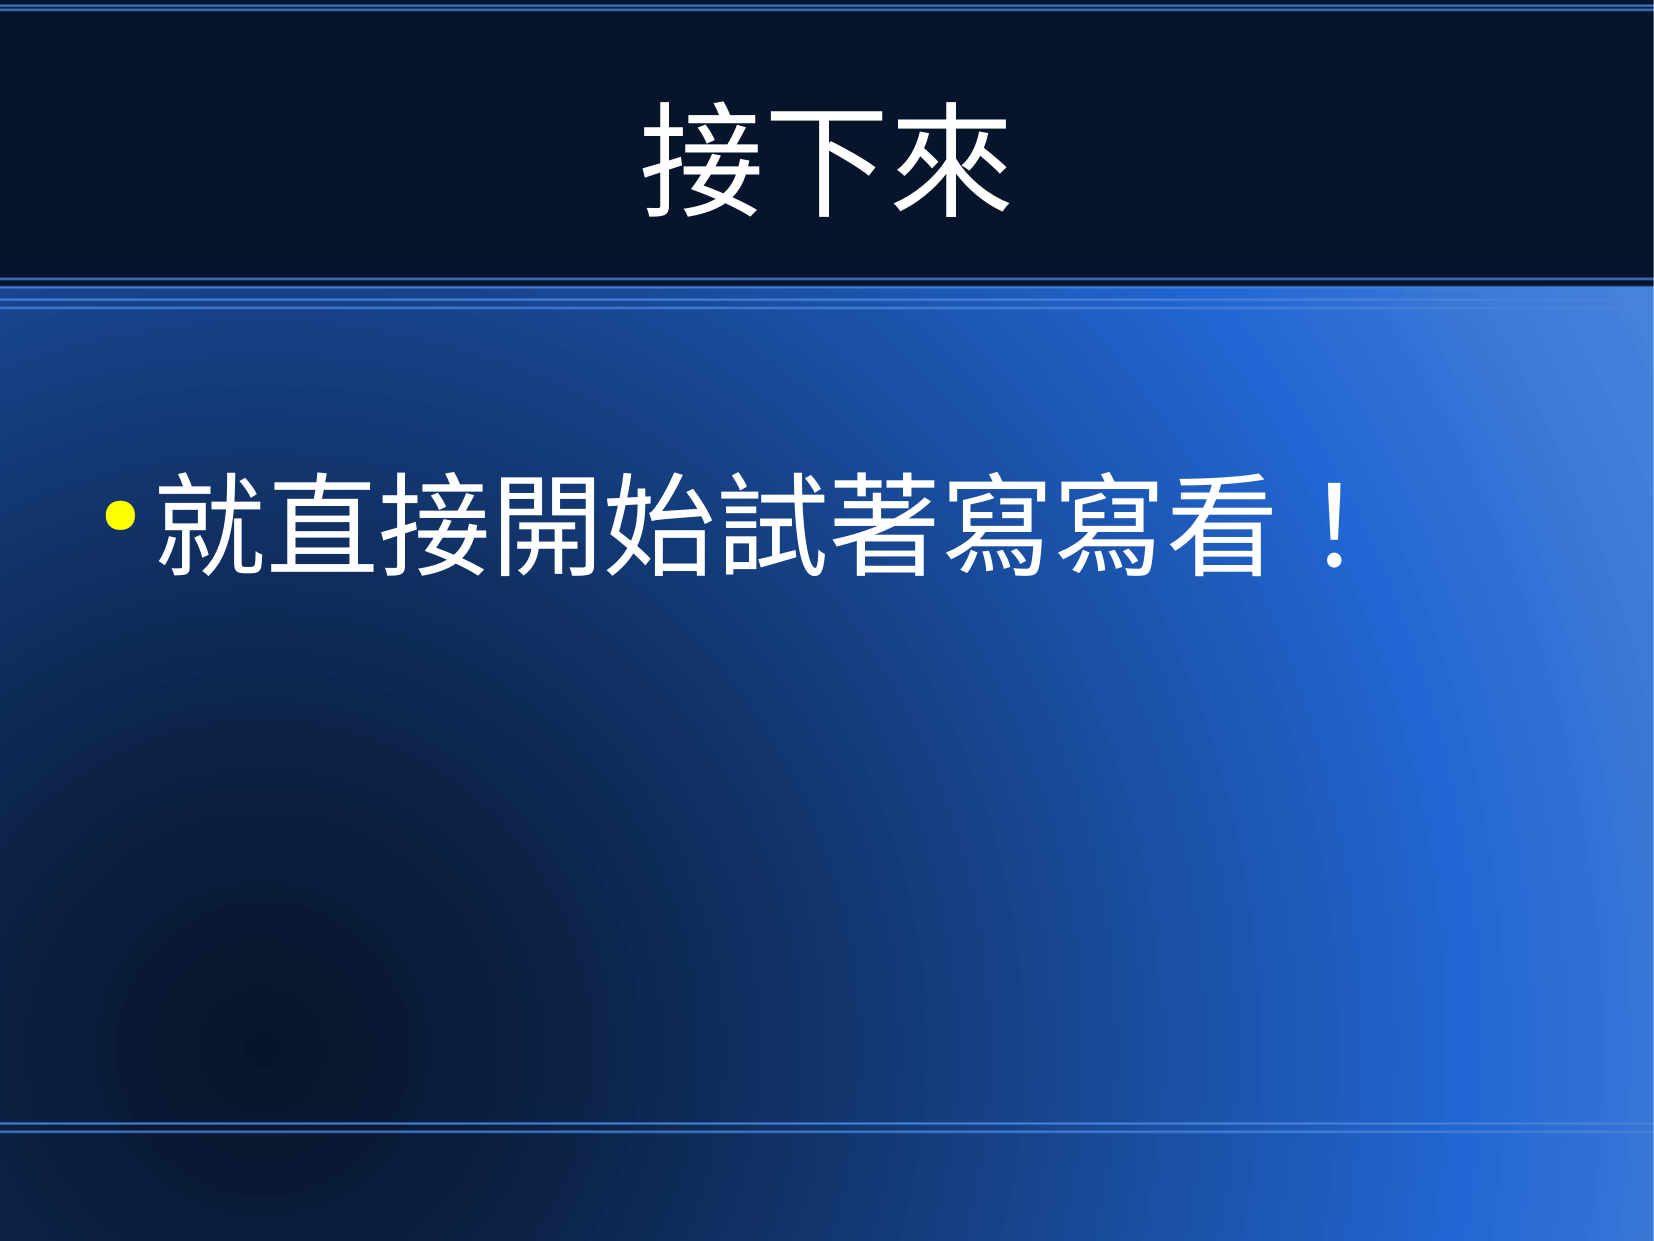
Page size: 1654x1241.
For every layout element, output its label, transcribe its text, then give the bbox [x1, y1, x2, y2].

list 就直接開始試著寫寫看！ [82, 355, 1571, 1241]
picture [0, 0, 1654, 1241]
title 接下來 [82, 49, 1571, 257]
